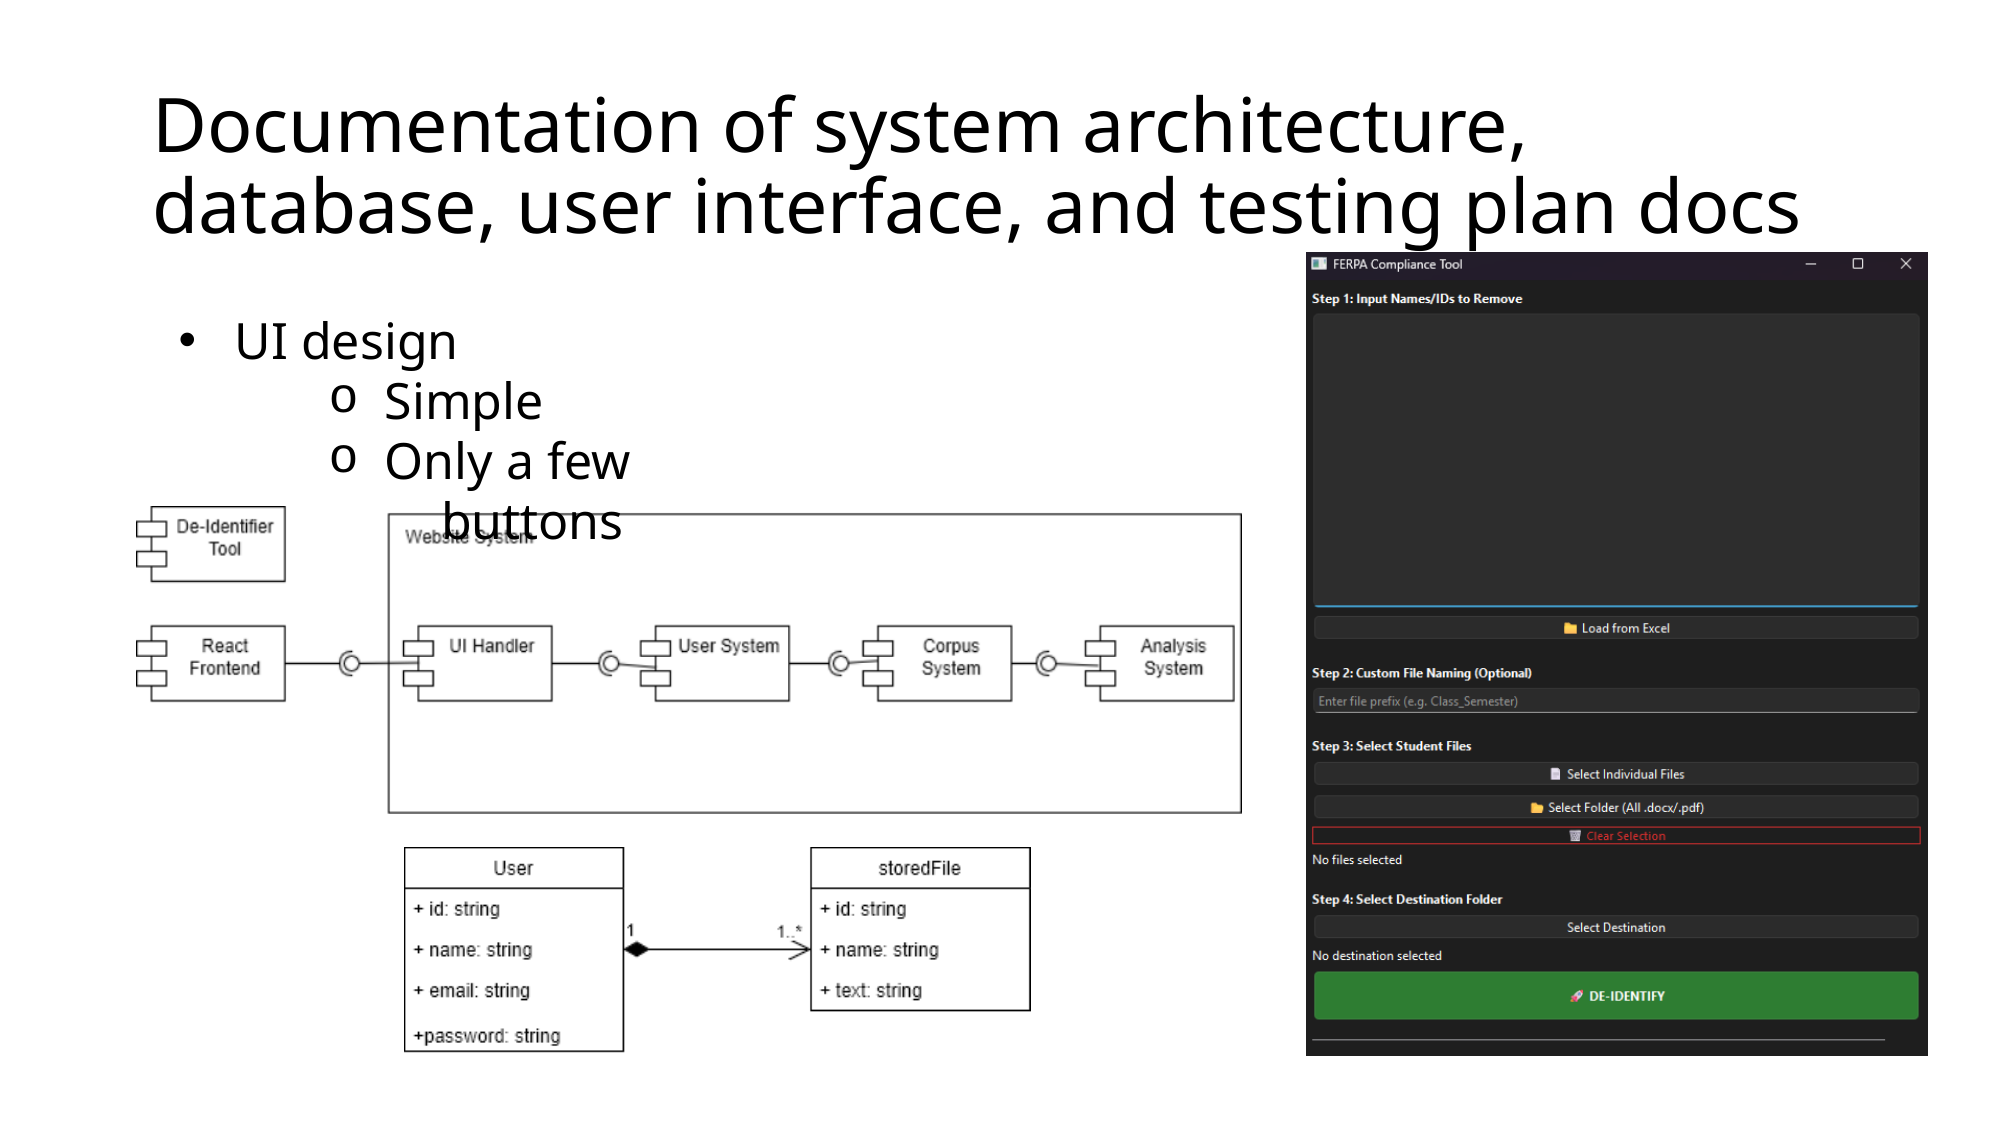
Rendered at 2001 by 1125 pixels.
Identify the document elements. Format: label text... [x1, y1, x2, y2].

picture [450, 515, 464, 536]
title Documentation of system architecture, database, user interface, and testing plan docs [137, 59, 1863, 278]
picture [1306, 252, 1928, 1056]
text_box UI design Simple Only a few buttons [163, 301, 837, 499]
picture [404, 847, 1031, 1057]
picture [136, 506, 1242, 827]
